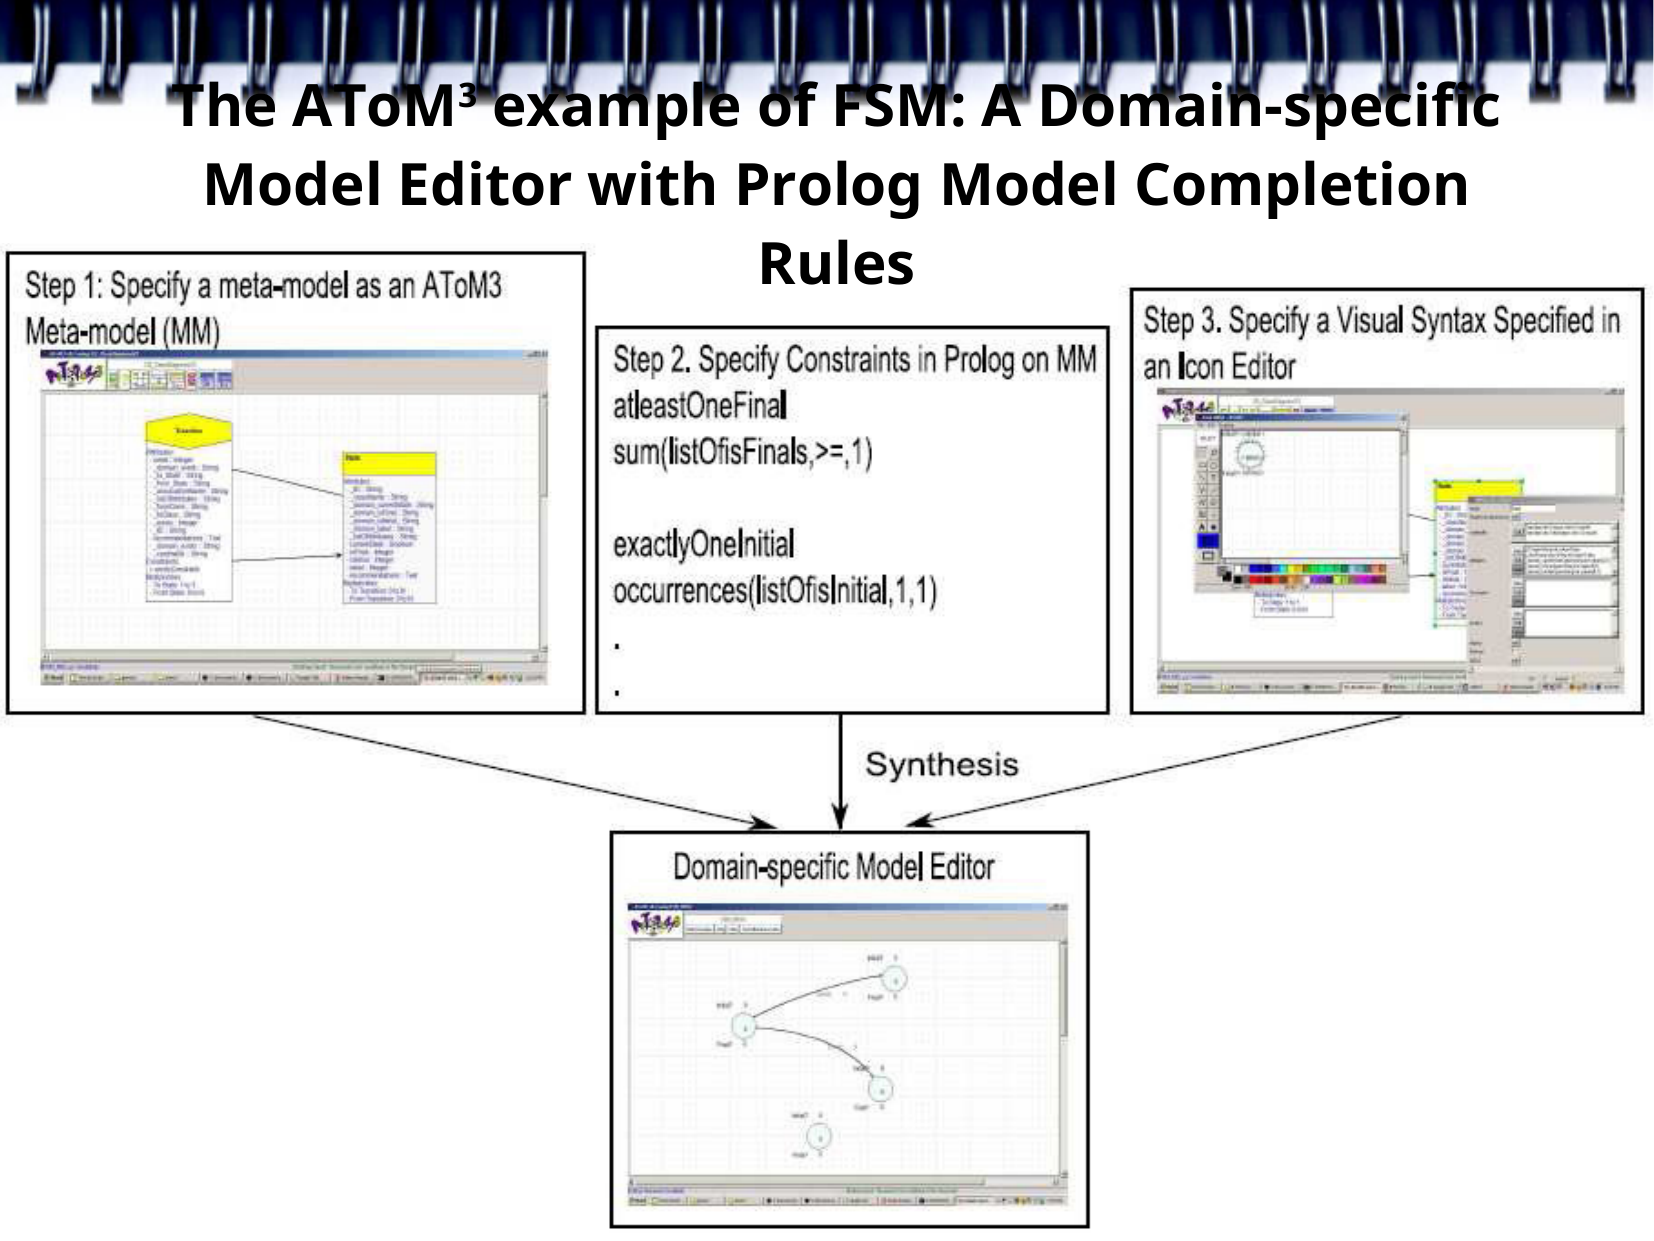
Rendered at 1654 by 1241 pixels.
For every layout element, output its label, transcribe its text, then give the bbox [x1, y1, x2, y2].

picture [0, 0, 1654, 121]
picture [0, 243, 1654, 1234]
title The AToM3 example of FSM: A Domain-specific Model Editor with Prolog Model Completion Rules [139, 86, 1535, 279]
